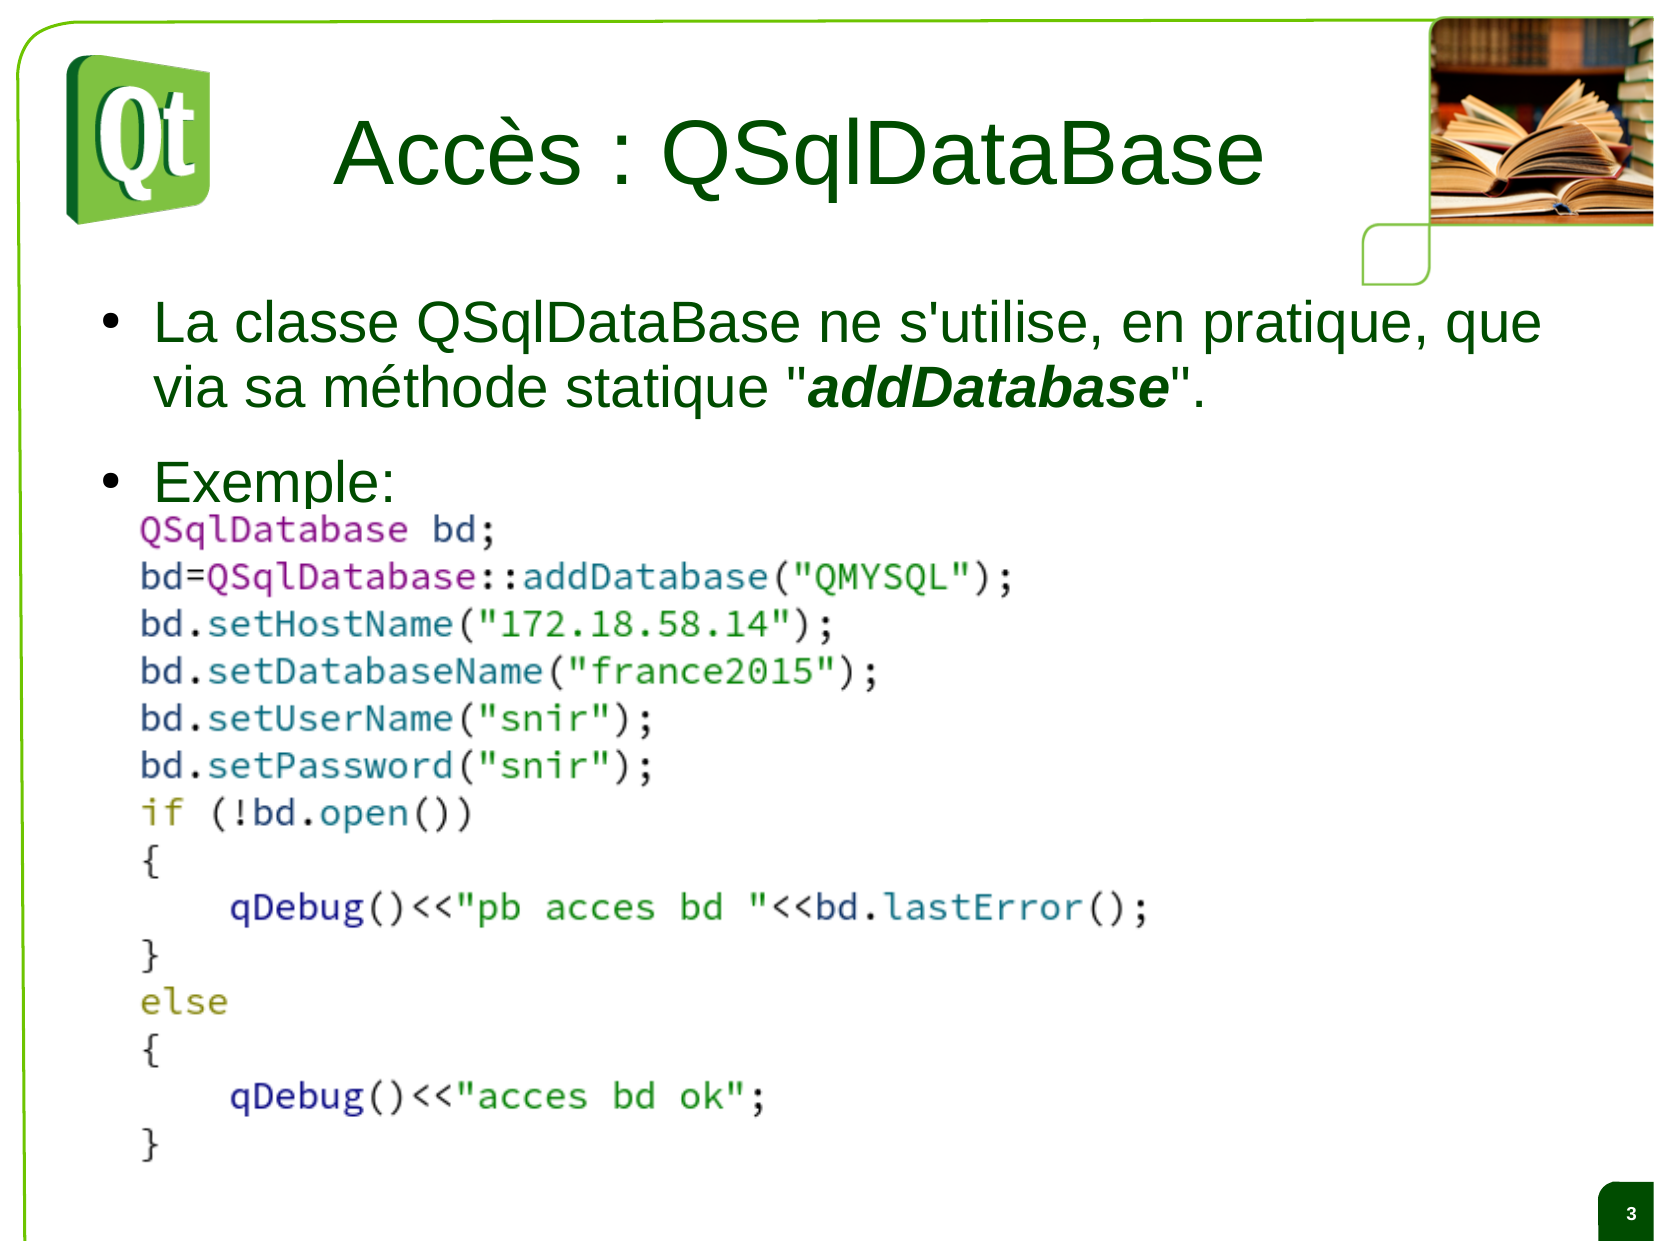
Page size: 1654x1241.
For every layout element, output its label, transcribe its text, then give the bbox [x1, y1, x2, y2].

picture [121, 509, 1162, 1176]
picture [66, 55, 210, 225]
title Accès : QSqlDataBase [263, 49, 1338, 257]
picture [1338, 5, 1654, 306]
list La classe QSqlDataBase ne s'utilise, en pratique, que via sa méthode statique "addDatabase". Exemple: [82, 290, 1571, 1202]
